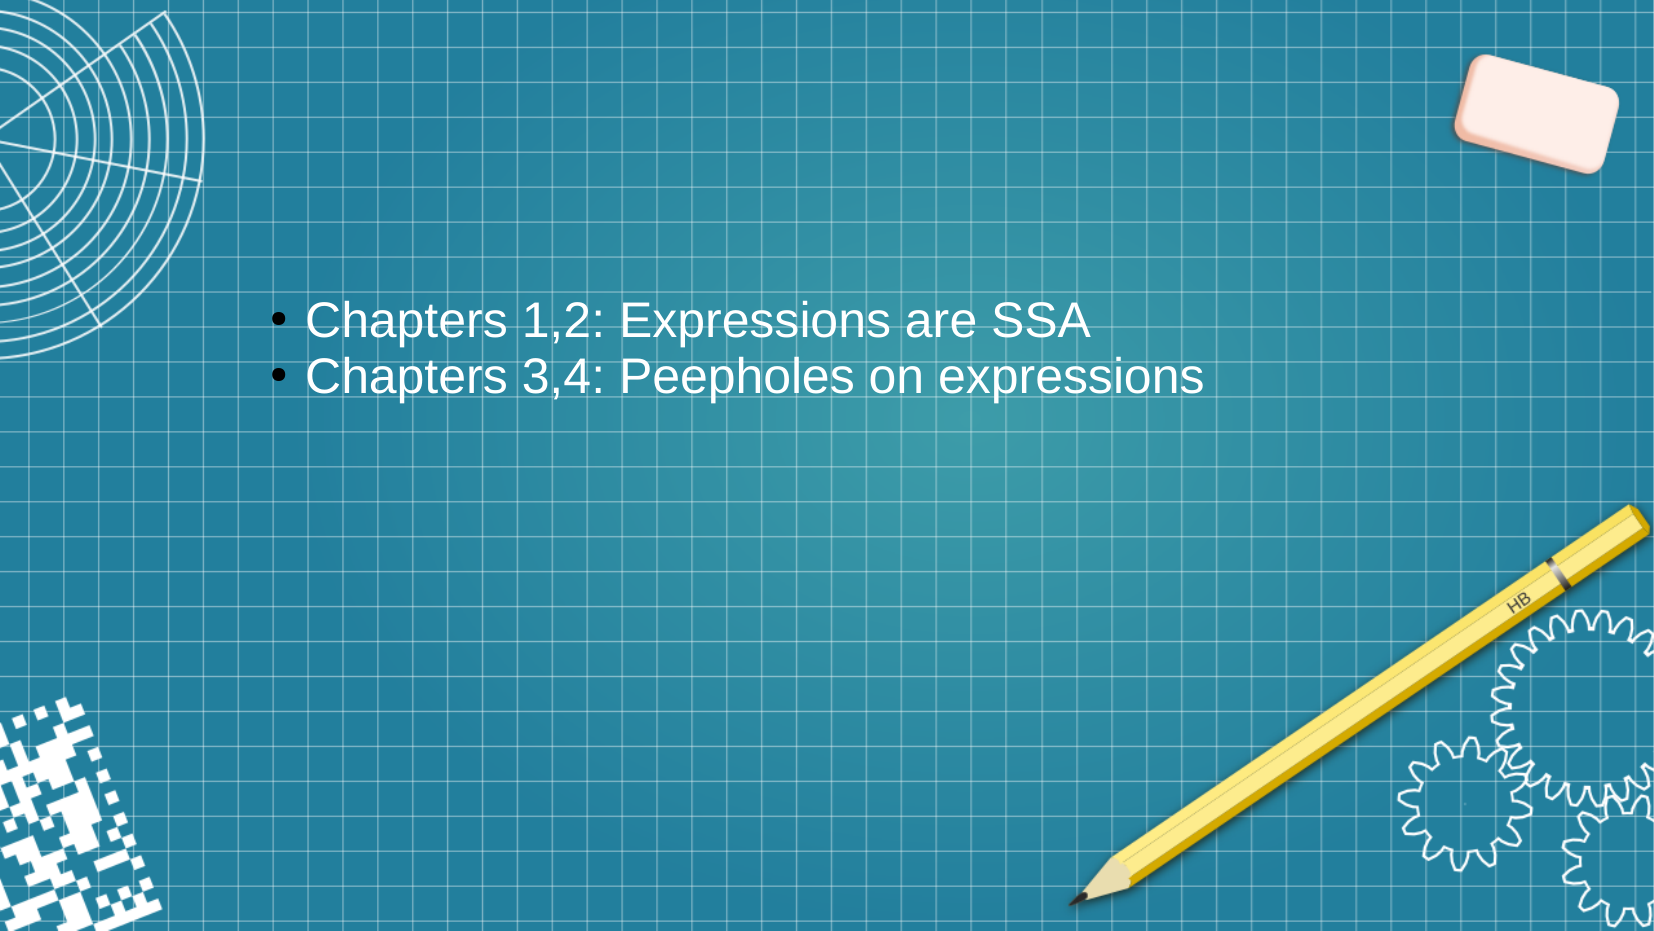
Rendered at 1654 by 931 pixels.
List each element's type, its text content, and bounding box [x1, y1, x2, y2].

text_box Chapters 1,2: Expressions are SSA Chapters 3,4: Peepholes on expressions [255, 285, 1261, 586]
picture [0, 0, 1654, 931]
